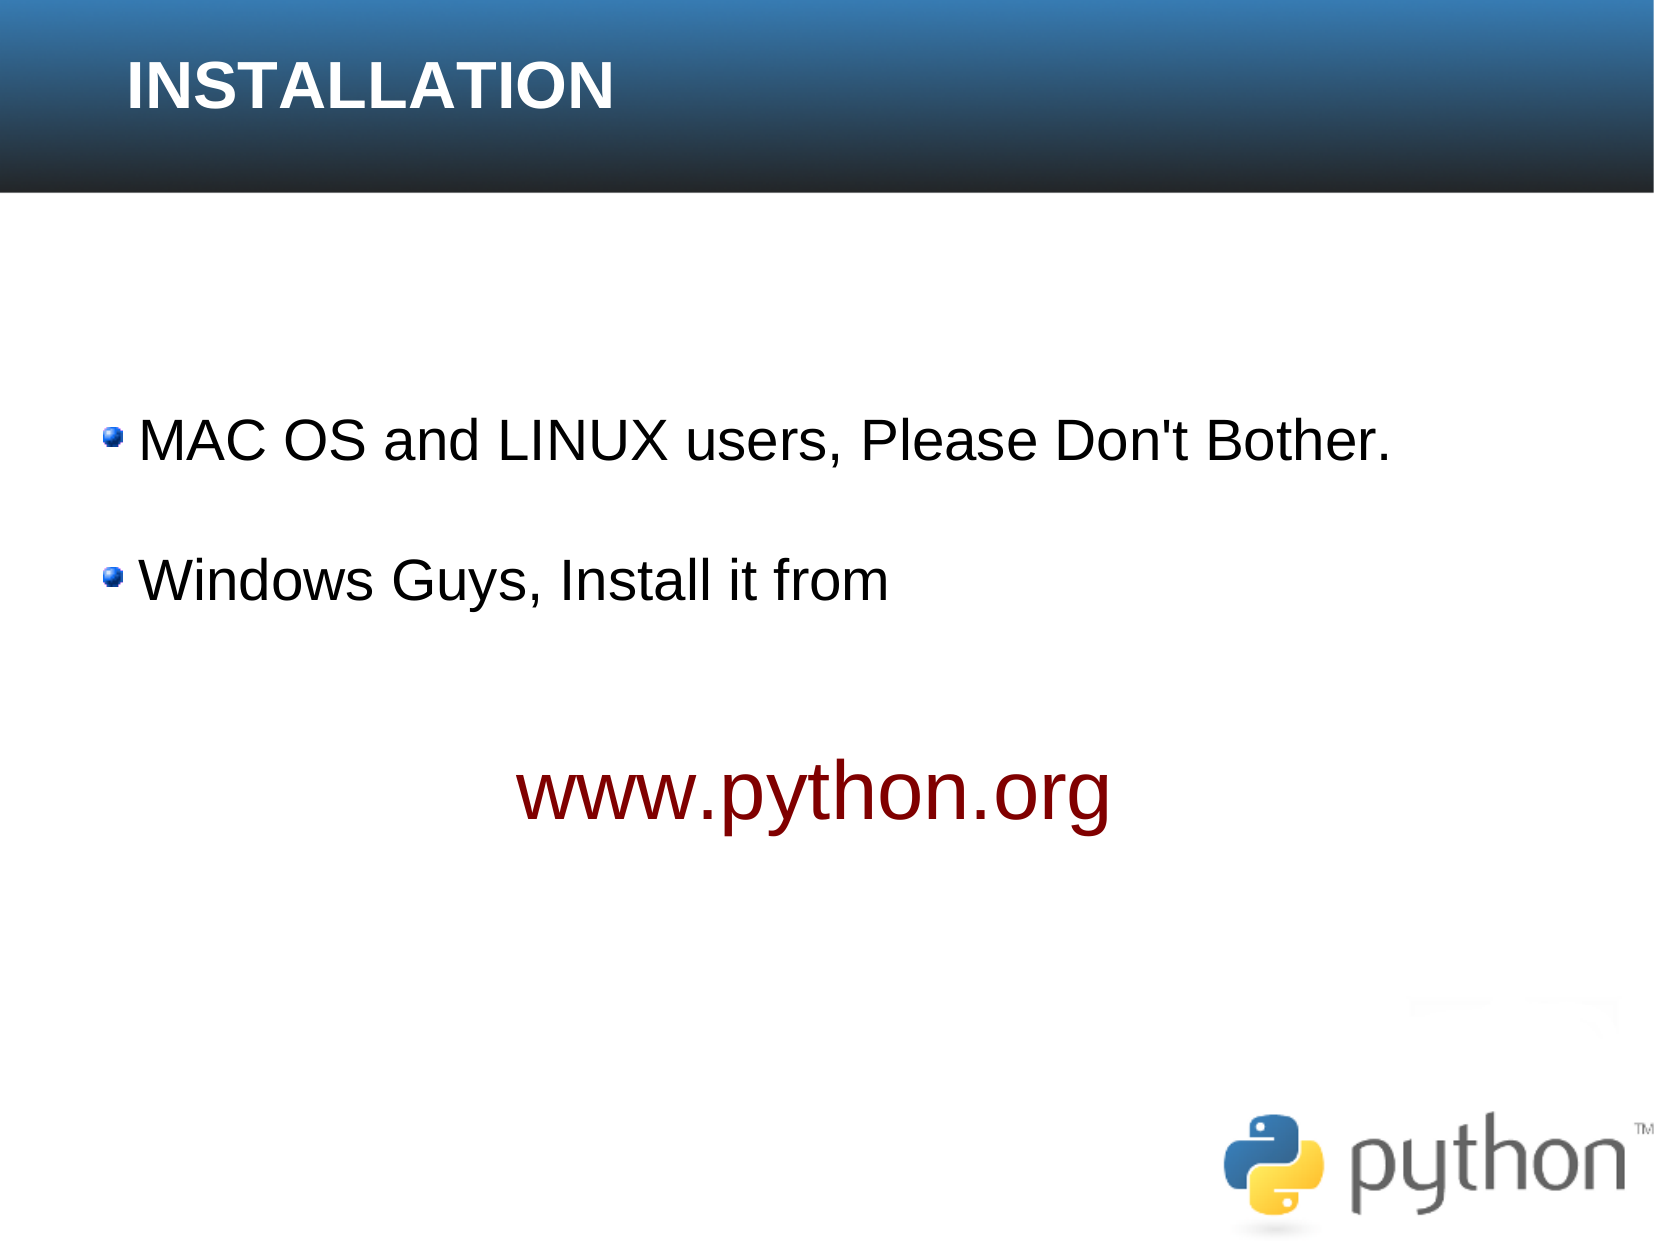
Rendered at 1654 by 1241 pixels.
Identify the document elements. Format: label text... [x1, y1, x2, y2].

text_box INSTALLATION [112, 41, 1087, 131]
text_box MAC OS and LINUX users, Please Don't Bother. Windows Guys, Install it from [88, 324, 1536, 620]
picture [0, 0, 1654, 1241]
text_box www.python.org [502, 738, 1152, 847]
